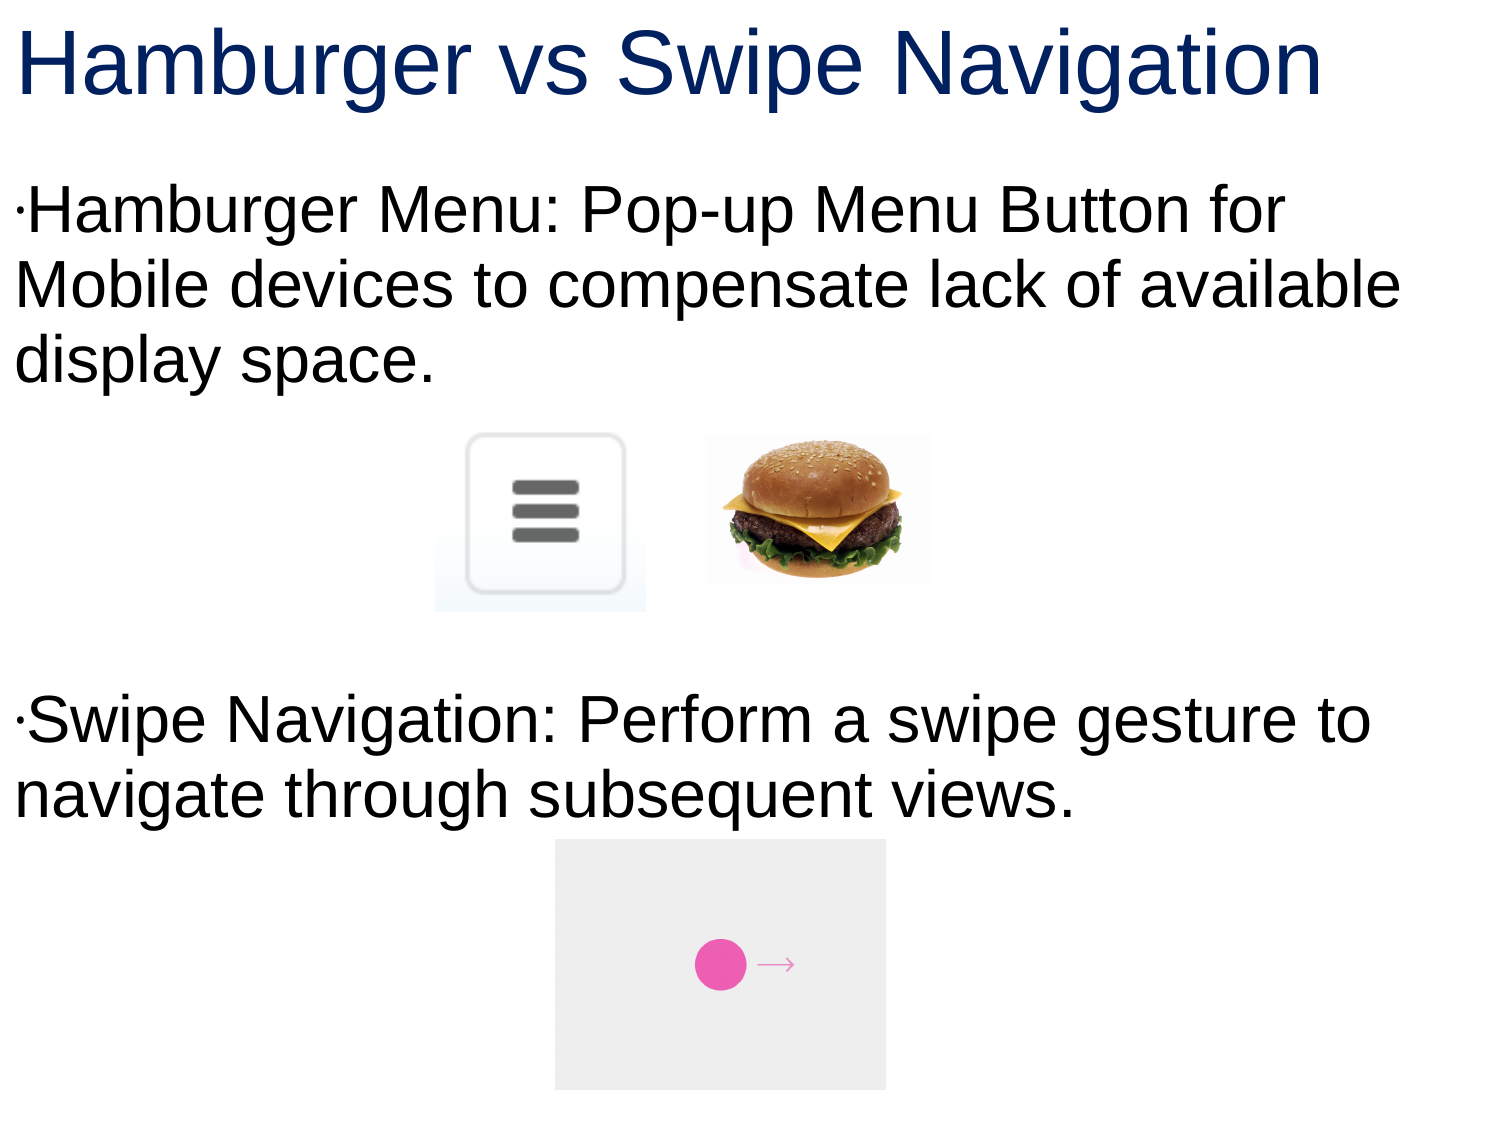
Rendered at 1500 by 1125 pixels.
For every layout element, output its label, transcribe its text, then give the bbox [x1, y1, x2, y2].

text_box Swipe Navigation: Perform a swipe gesture to navigate through subsequent views. [0, 675, 1500, 856]
picture [435, 419, 646, 612]
picture [555, 839, 886, 1090]
picture [705, 434, 931, 586]
text_box Hamburger Menu: Pop-up Menu Button for Mobile devices to compensate lack of available display space. [0, 164, 1500, 421]
